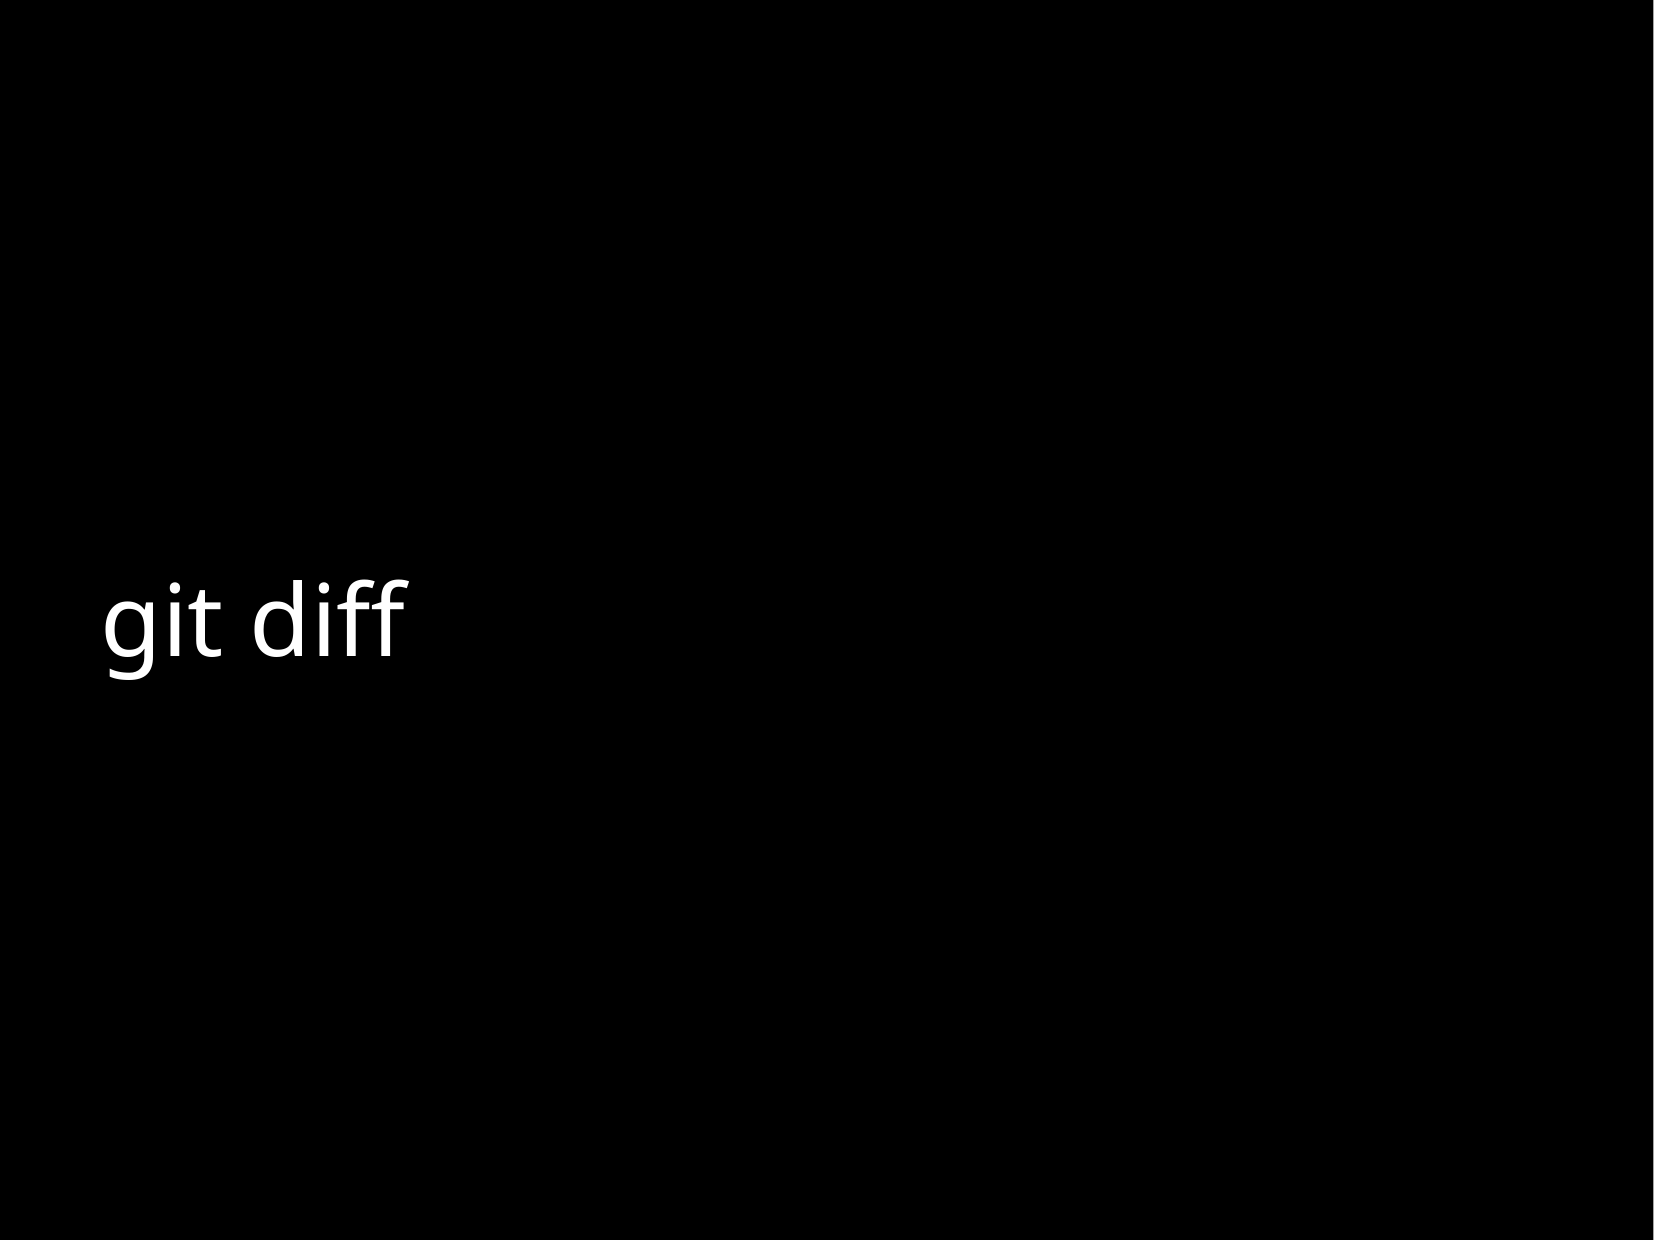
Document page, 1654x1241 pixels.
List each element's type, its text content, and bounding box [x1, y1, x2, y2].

subtitle git diff [88, 88, 1536, 1010]
